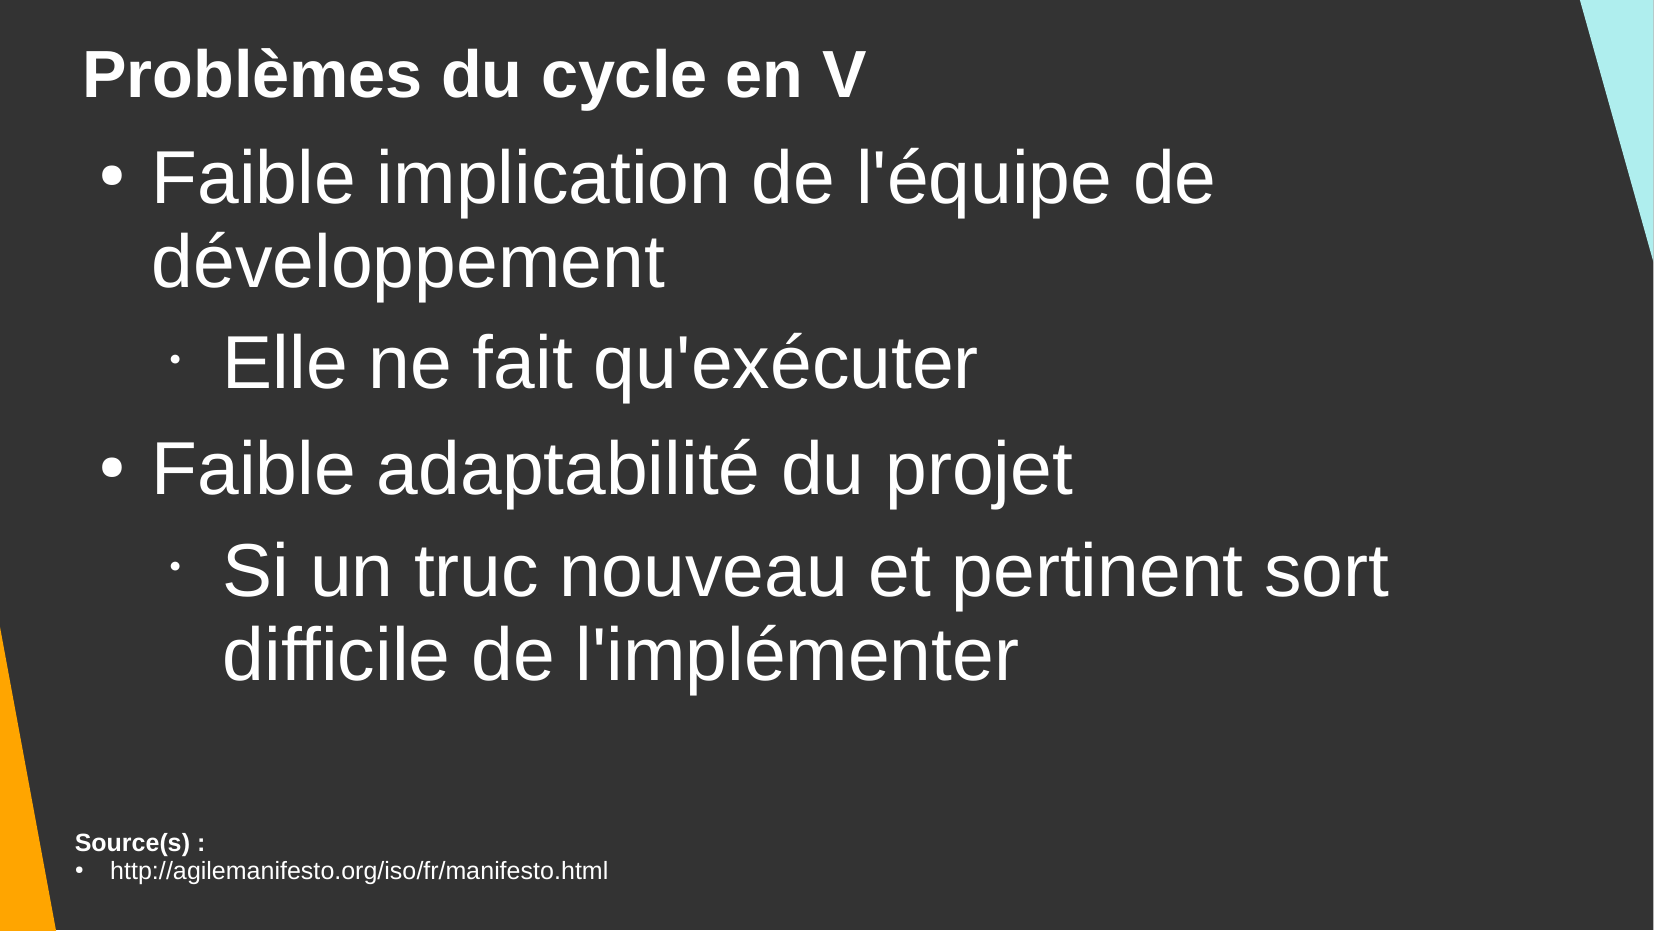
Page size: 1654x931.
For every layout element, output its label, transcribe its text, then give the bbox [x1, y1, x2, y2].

text_box [0, 626, 57, 931]
text_box [1579, 0, 1654, 265]
title Problèmes du cycle en V [82, 37, 1571, 122]
list Faible implication de l'équipe de développement Elle ne fait qu'exécuter Faible adaptabilité du projet Si un truc nouveau et pertinent sort difficile de l'implémenter [80, 135, 1620, 777]
text_box Source(s) : http://agilemanifesto.org/iso/fr/manifesto.html [59, 821, 1546, 920]
